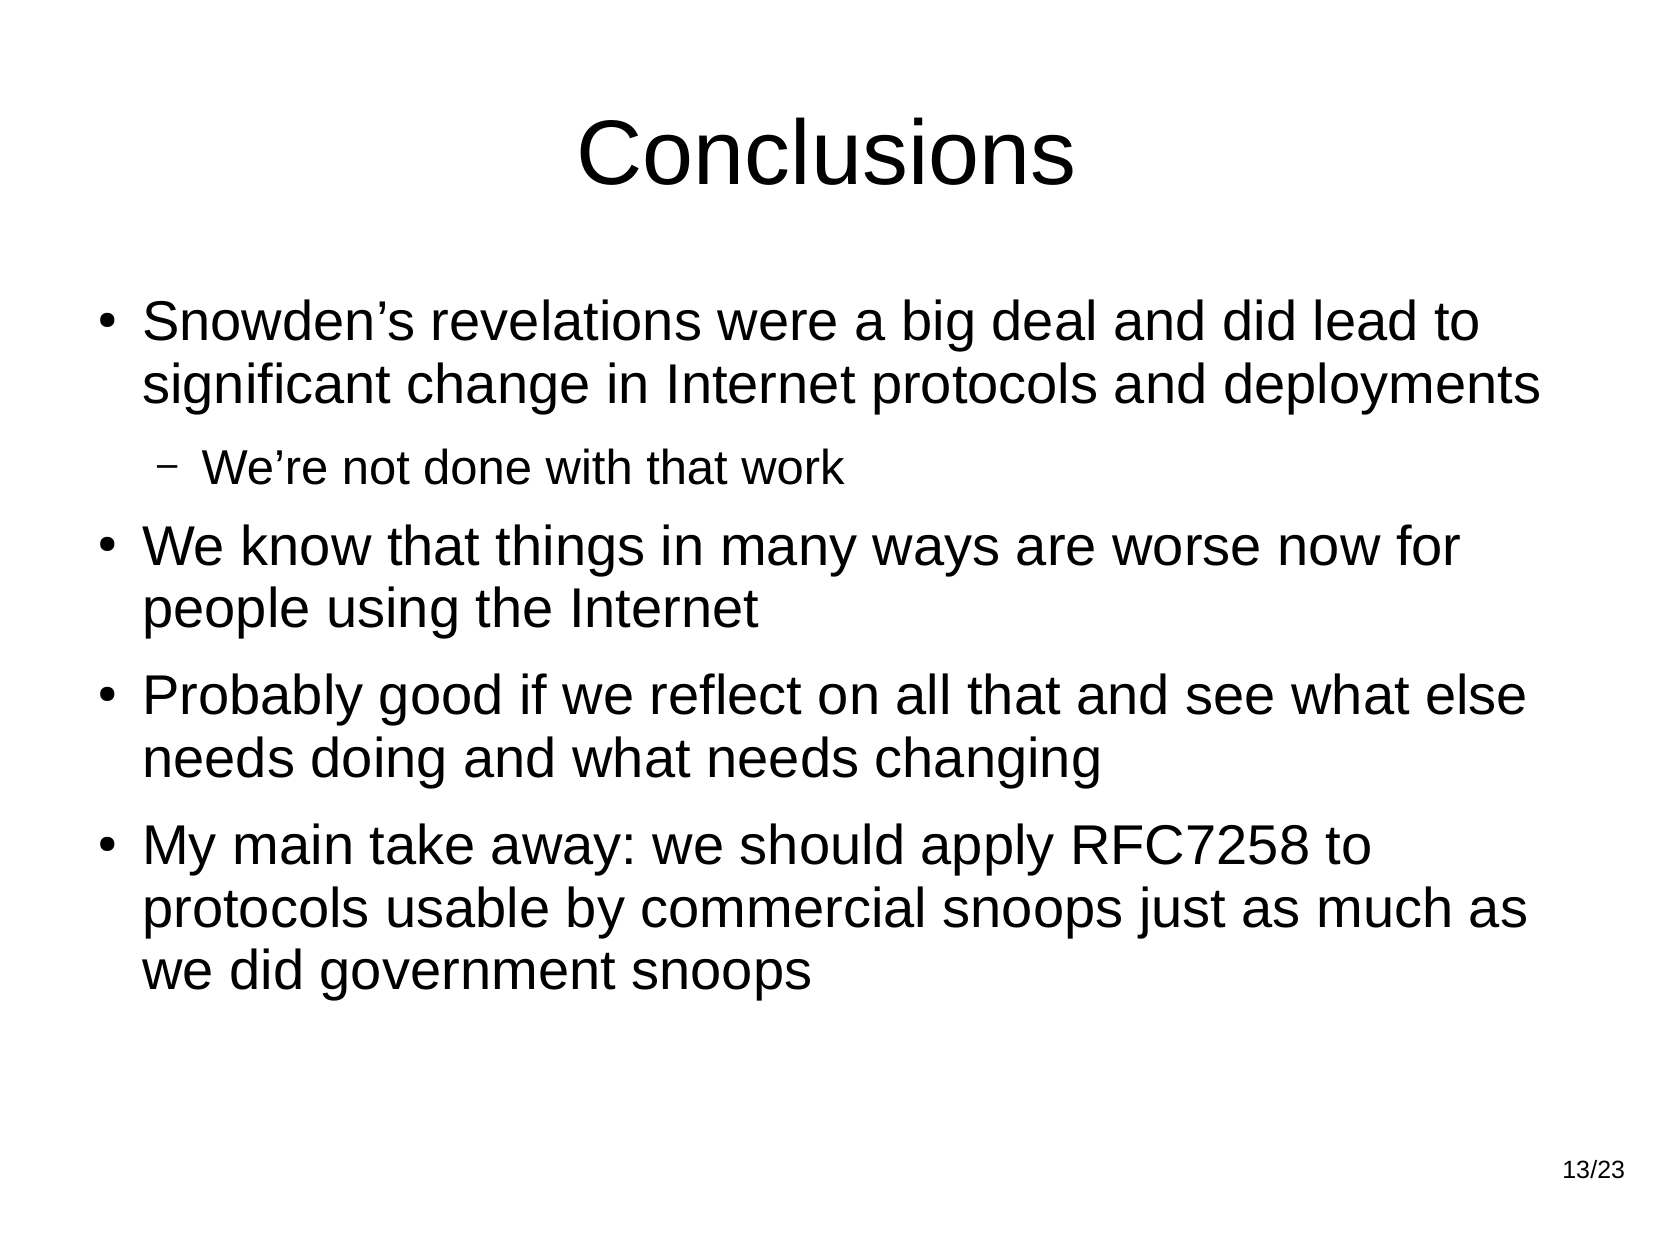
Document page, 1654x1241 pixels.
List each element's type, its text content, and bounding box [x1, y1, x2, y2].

list Snowden’s revelations were a big deal and did lead to significant change in Internet protocols and deployments We’re not done with that work We know that things in many ways are worse now for people using the Internet Probably good if we reflect on all that and see what else needs doing and what needs changing My main take away: we should apply RFC7258 to protocols usable by commercial snoops just as much as we did government snoops [82, 290, 1571, 1010]
title Conclusions [82, 49, 1571, 257]
